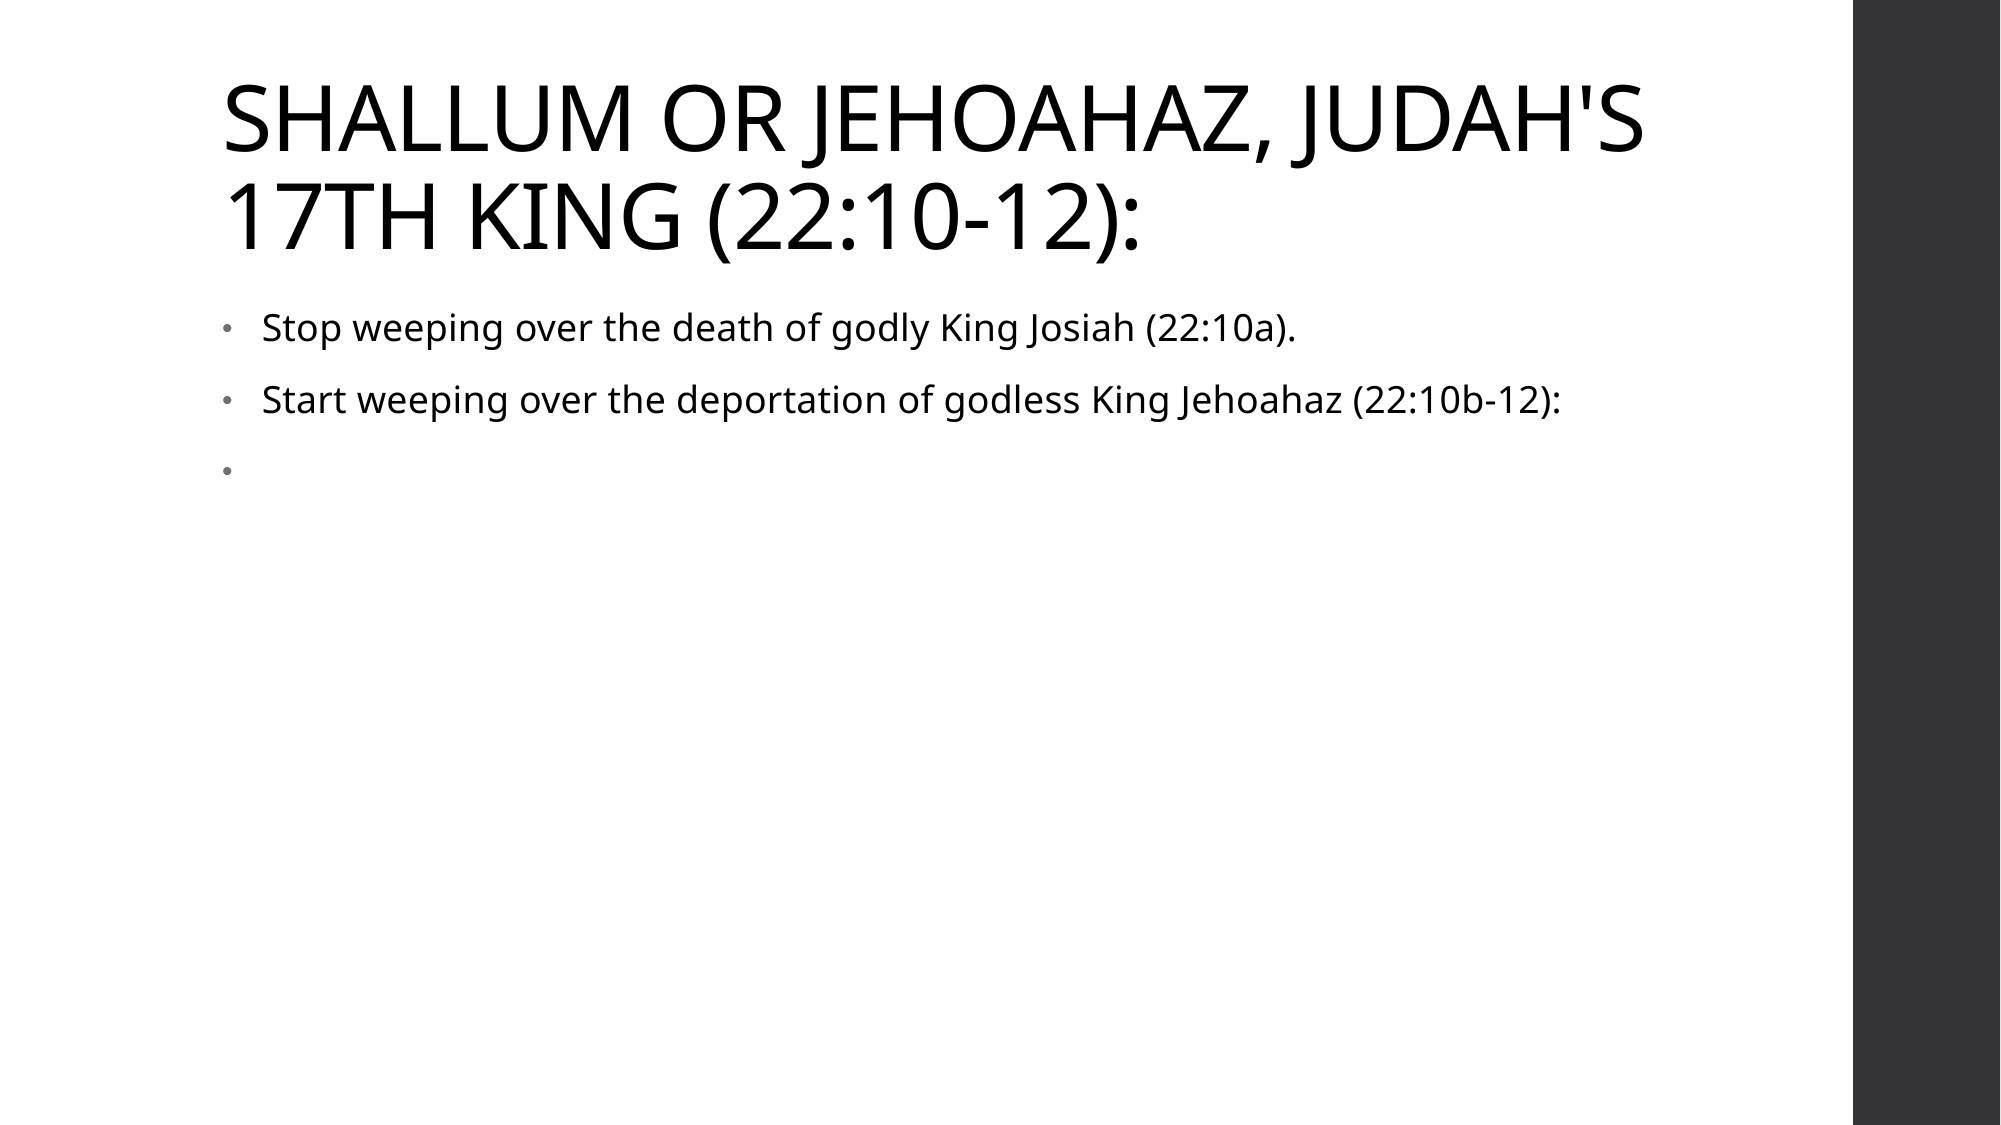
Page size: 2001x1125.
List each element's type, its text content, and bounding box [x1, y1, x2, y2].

list Stop weeping over the death of godly King Josiah (22:10a). Start weeping over the deportation of godless King Jehoahaz (22:10b-12): [206, 299, 1617, 1014]
title SHALLUM OR JEHOAHAZ, JUDAH'S 17TH KING (22:10-12): [206, 60, 1797, 278]
